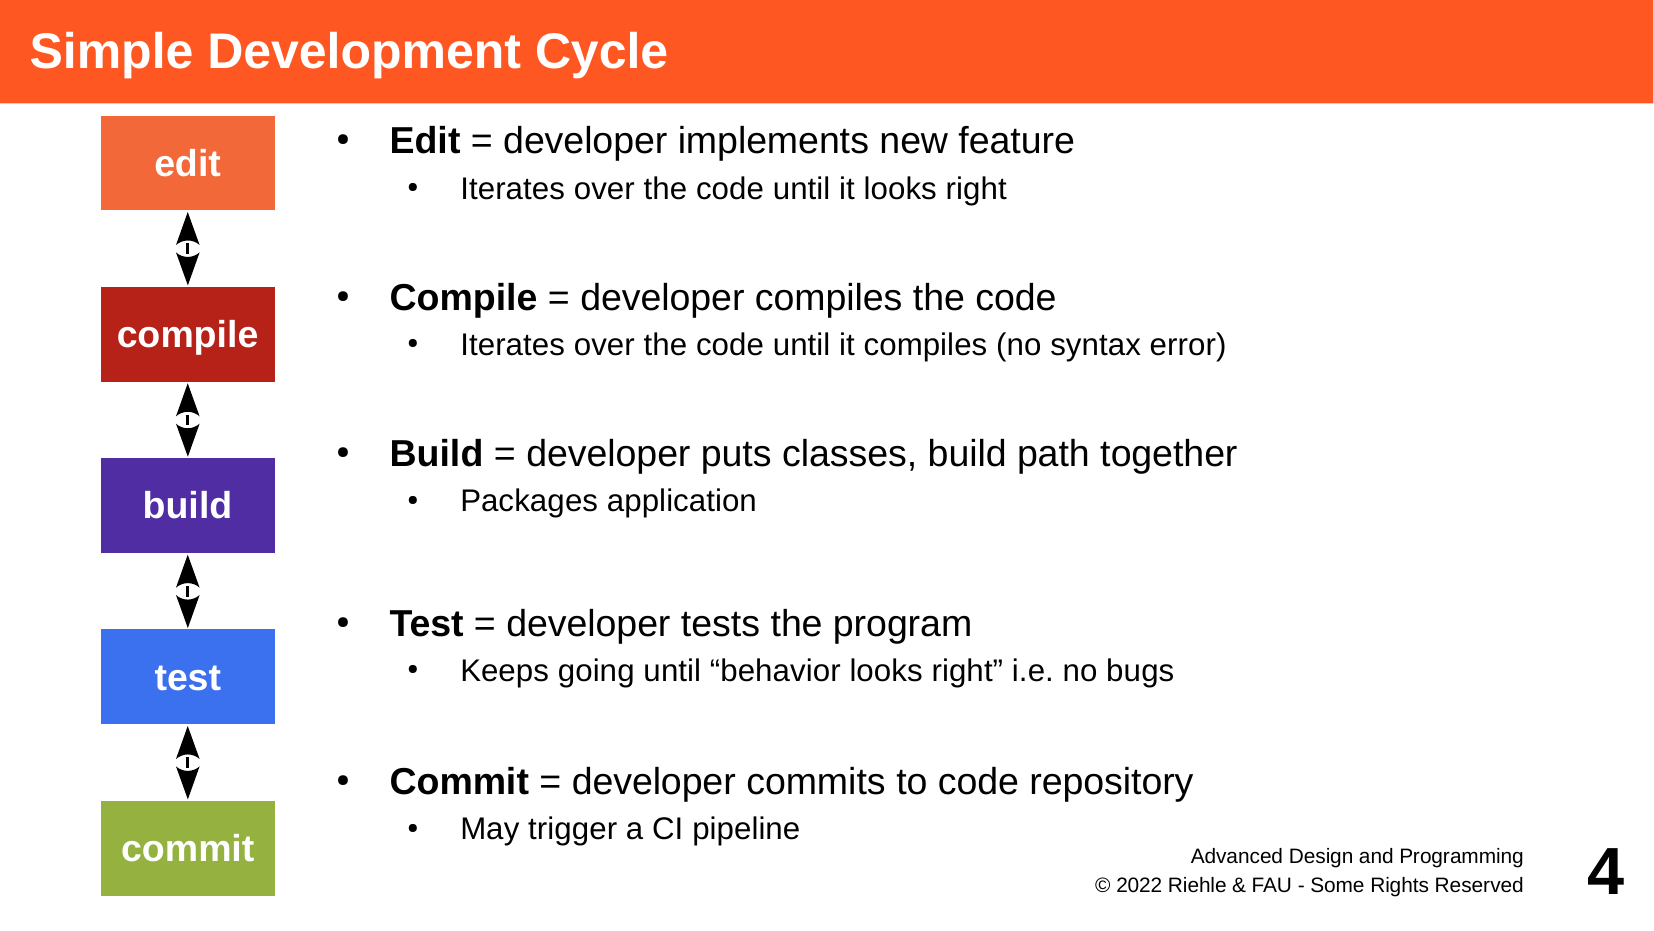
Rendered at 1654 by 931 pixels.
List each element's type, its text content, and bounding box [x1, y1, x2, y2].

text_box build [99, 456, 277, 555]
text_box edit [99, 114, 277, 212]
title Simple Development Cycle [0, 0, 1654, 104]
text_box test [99, 627, 277, 726]
list Edit = developer implements new feature Iterates over the code until it looks right Compile = developer compiles the code Iterates over the code until it compiles (no syntax error) Build = developer puts classes, build path together Packages application Test = developer tests the program Keeps going until “behavior looks right” i.e. no bugs Commit = developer commits to code repository May trigger a CI pipeline [318, 120, 1583, 916]
text_box compile [99, 285, 277, 384]
text_box commit [99, 799, 277, 898]
